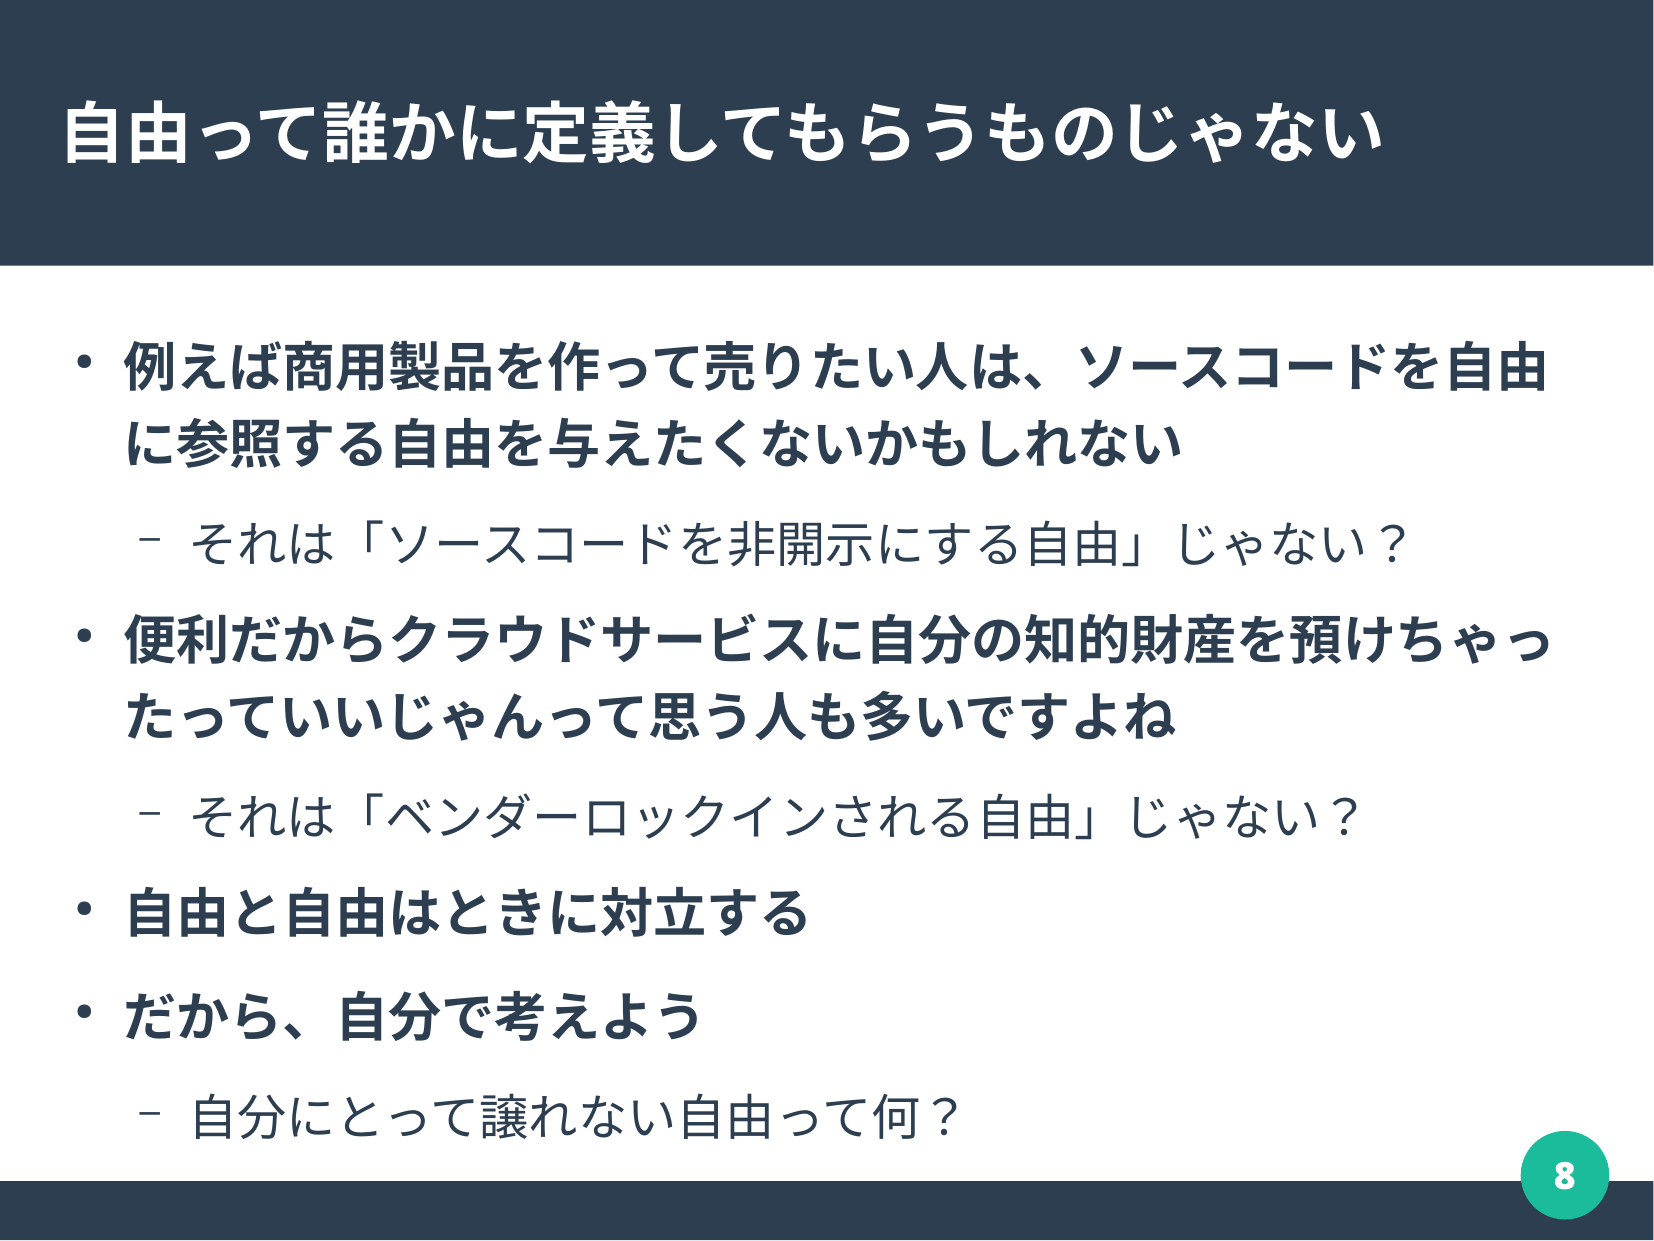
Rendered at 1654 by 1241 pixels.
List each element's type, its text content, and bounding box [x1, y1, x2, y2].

list 例えば商用製品を作って売りたい人は、ソースコードを自由に参照する自由を与えたくないかもしれない それは「ソースコードを非開示にする自由」じゃない？ 便利だからクラウドサービスに自分の知的財産を預けちゃったっていいじゃんって思う人も多いですよね それは「ベンダーロックインされる自由」じゃない？ 自由と自由はときに対立する だから、自分で考えよう 自分にとって譲れない自由って何？ [59, 324, 1595, 1152]
title 自由って誰かに定義してもらうものじゃない [59, 49, 1595, 207]
